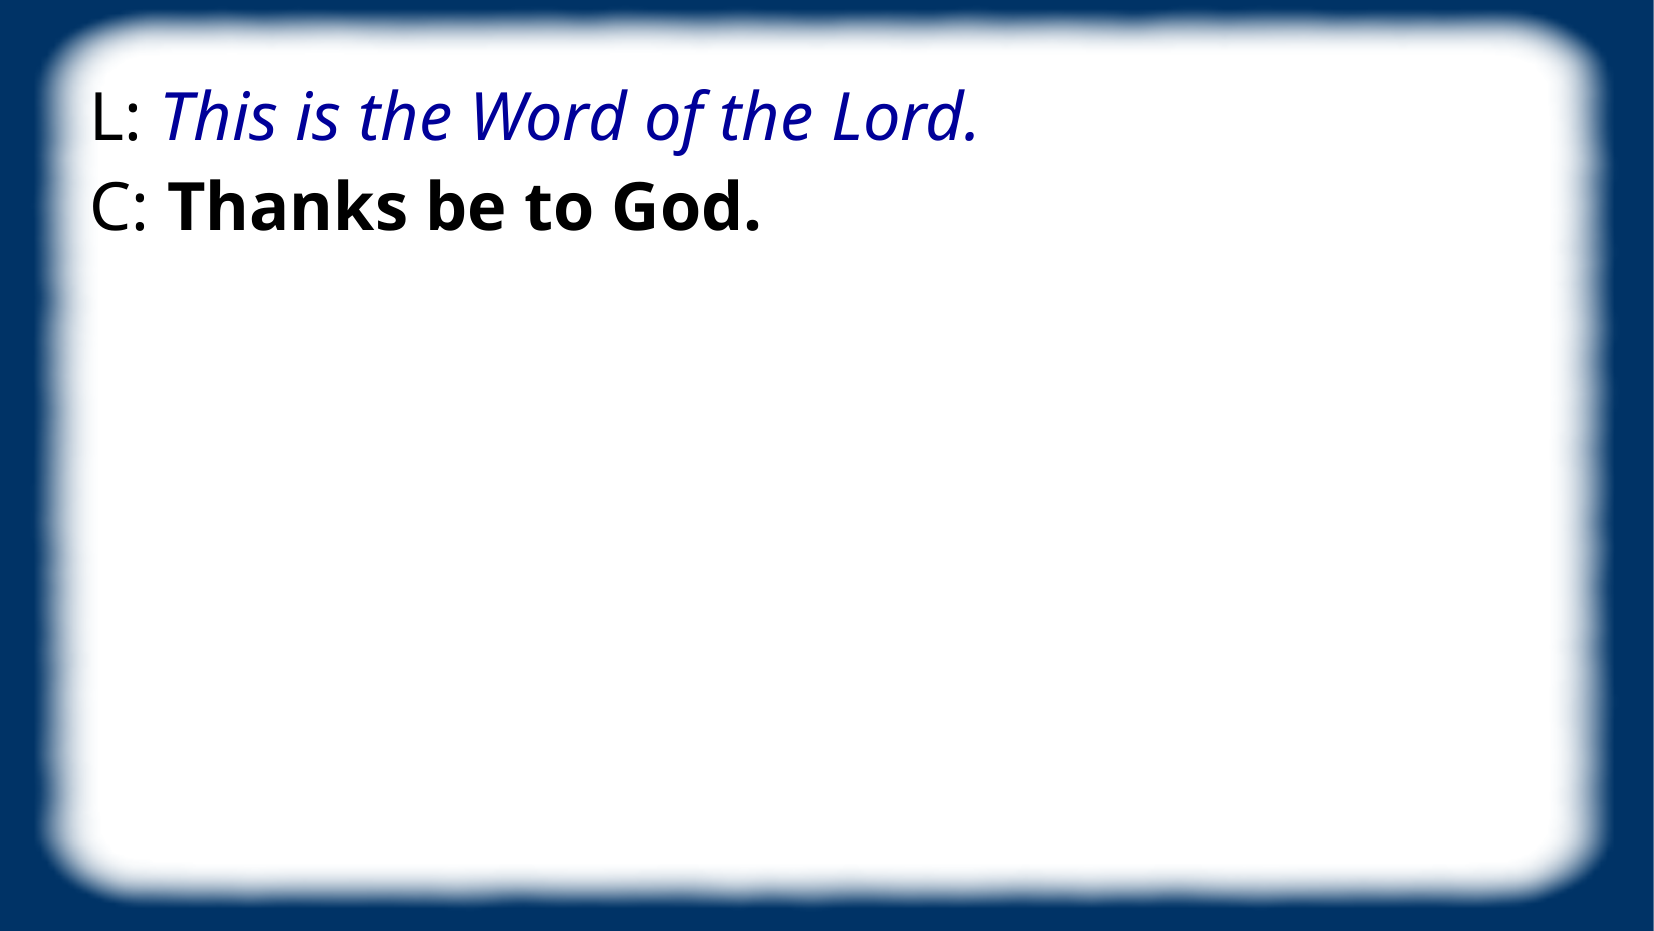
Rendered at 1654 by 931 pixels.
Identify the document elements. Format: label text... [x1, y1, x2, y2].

picture [0, 0, 1654, 931]
text_box L: This is the Word of the Lord. C: Thanks be to God. [75, 61, 1561, 271]
